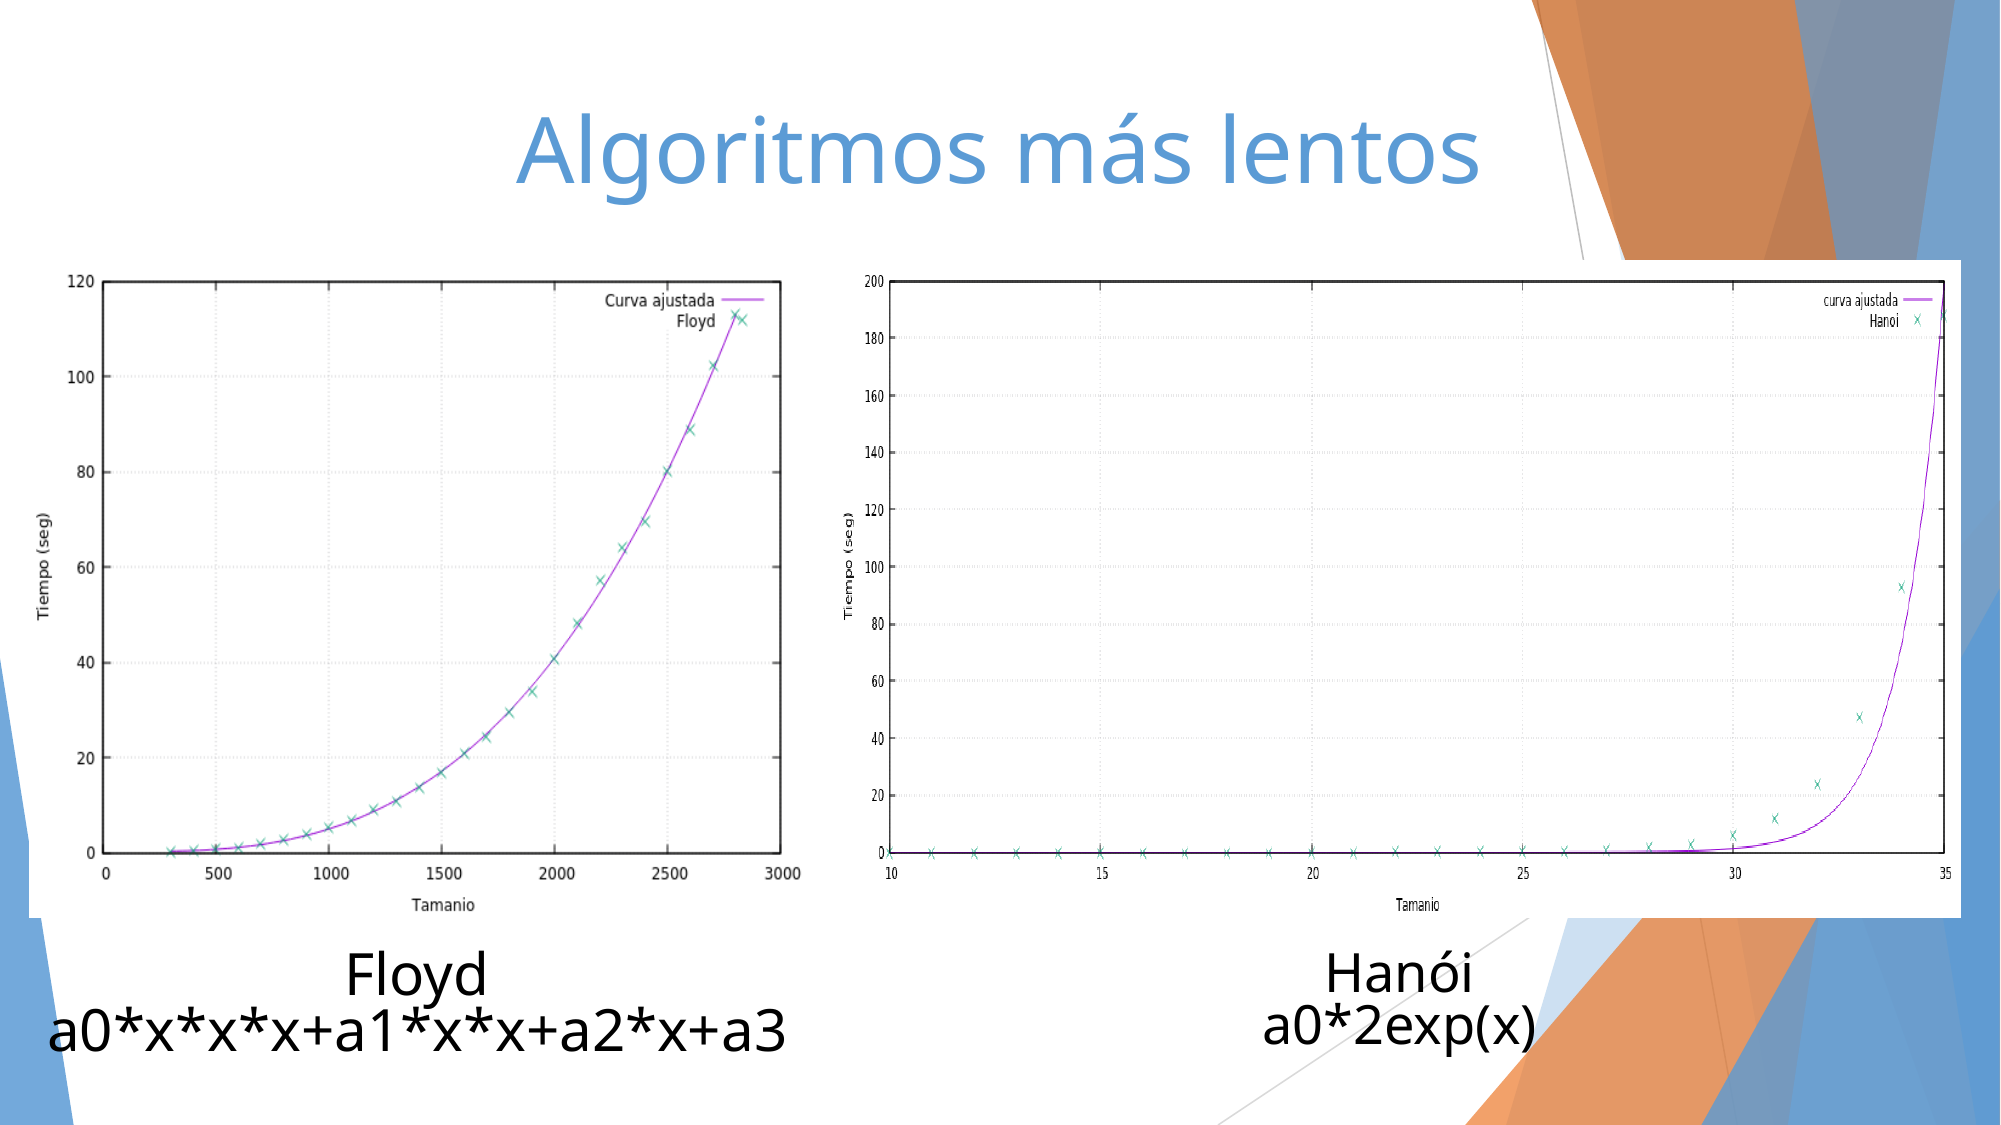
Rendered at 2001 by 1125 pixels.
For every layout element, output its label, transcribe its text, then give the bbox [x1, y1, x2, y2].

text_box Floyd a0*x*x*x+a1*x*x+a2*x+a3 [29, 943, 806, 1073]
title Algoritmos más lentos [0, 84, 2000, 211]
picture [29, 260, 806, 918]
picture [838, 260, 1961, 918]
text_box Hanói a0*2exp(x) [838, 943, 1961, 1073]
